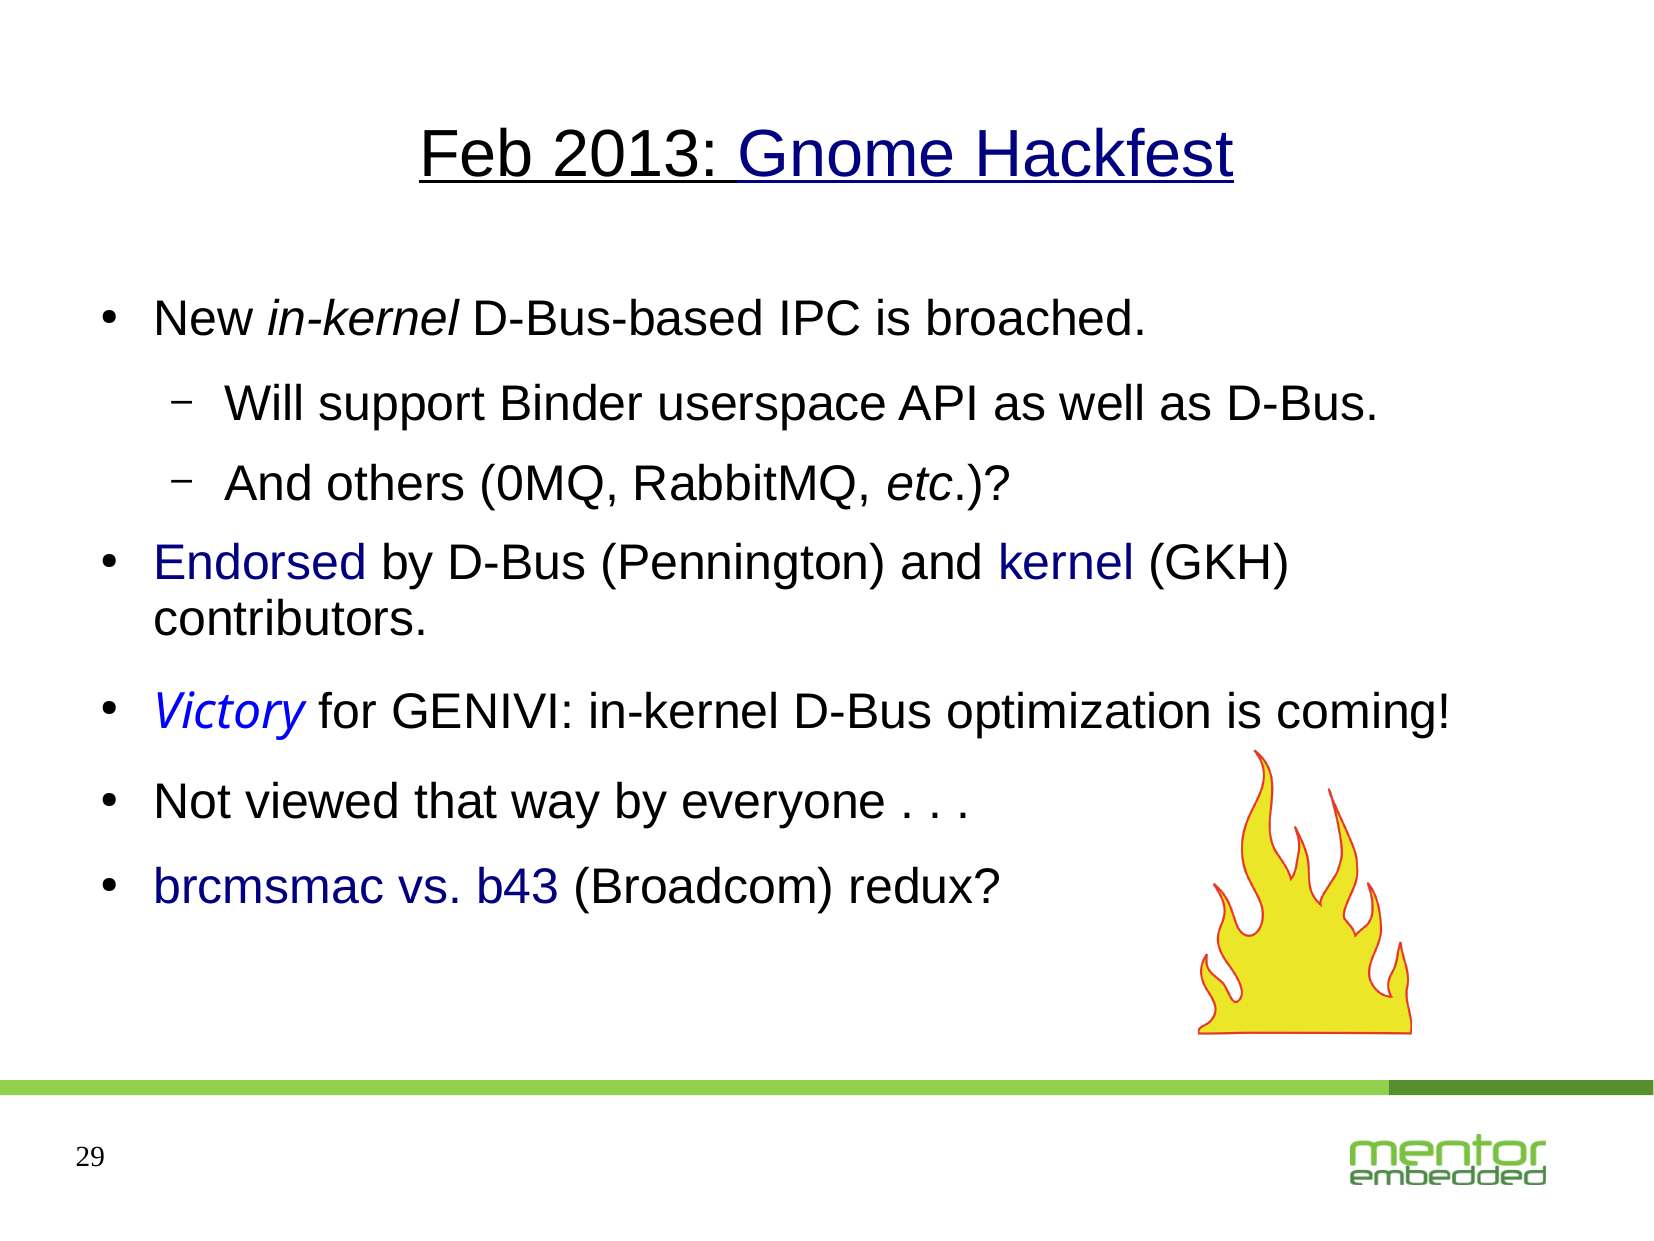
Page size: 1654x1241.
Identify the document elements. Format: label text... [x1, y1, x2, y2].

title Feb 2013: Gnome Hackfest [82, 49, 1571, 257]
picture [1350, 1134, 1546, 1185]
list New in-kernel D-Bus-based IPC is broached. Will support Binder userspace API as well as D-Bus. And others (0MQ, RabbitMQ, etc.)? Endorsed by D-Bus (Pennington) and kernel (GKH) contributors. Victory for GENIVI: in-kernel D-Bus optimization is coming! Not viewed that way by everyone . . . brcmsmac vs. b43 (Broadcom) redux? [82, 290, 1538, 1010]
picture [1198, 734, 1412, 1036]
